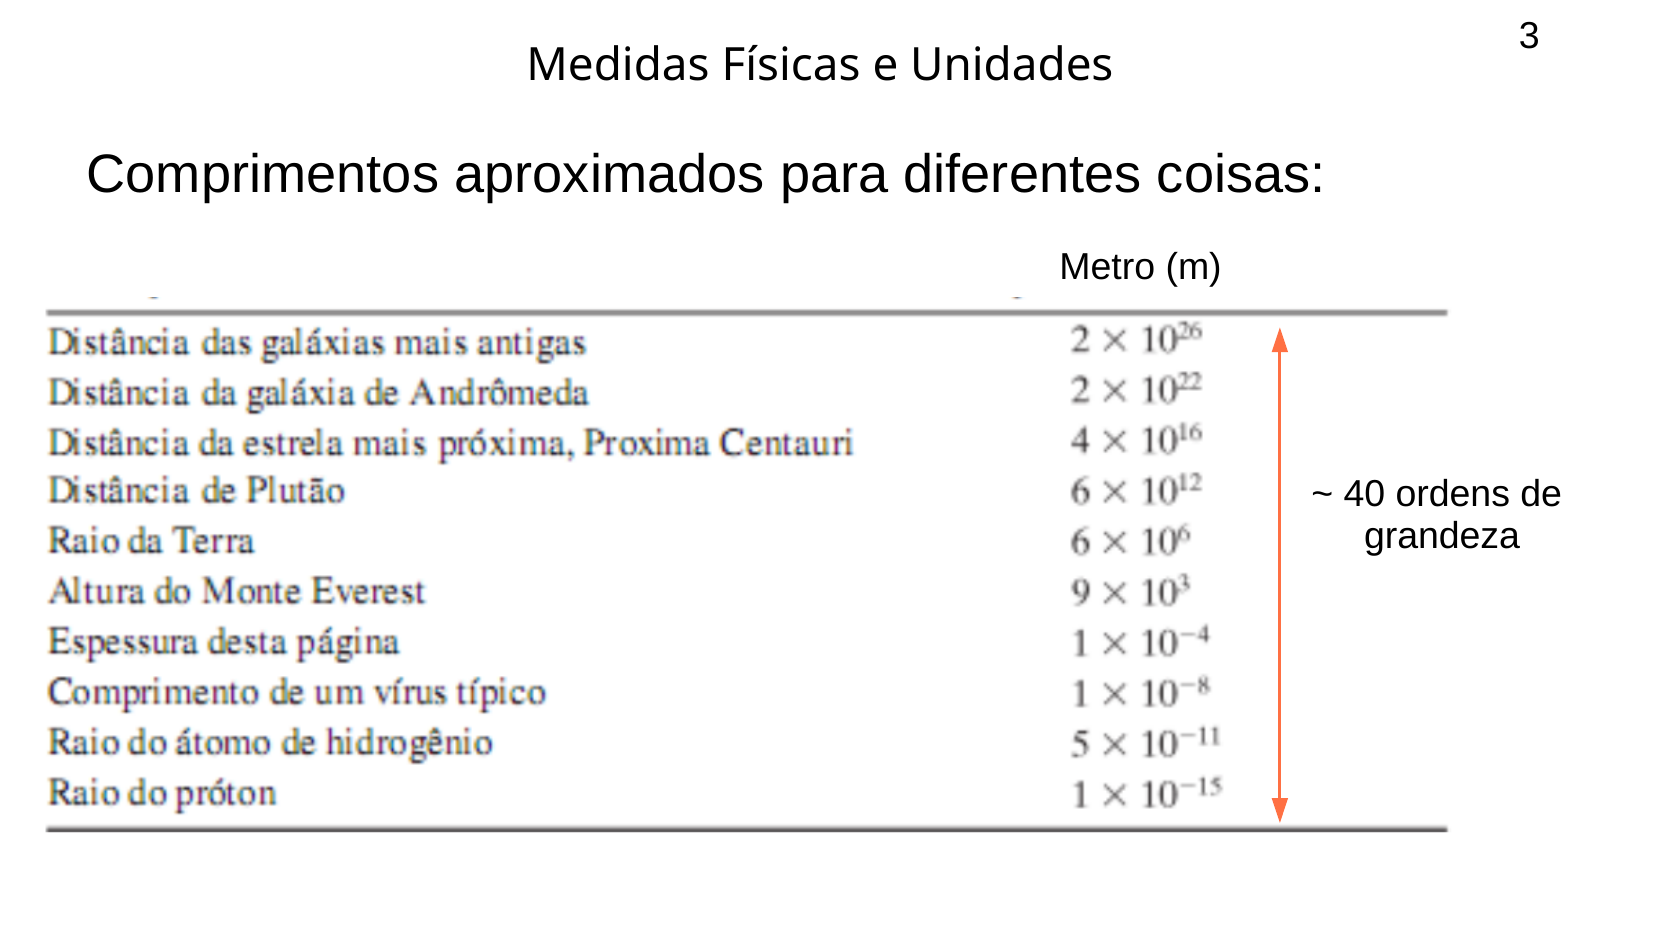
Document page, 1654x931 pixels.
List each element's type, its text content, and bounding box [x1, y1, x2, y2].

text_box Comprimentos aproximados para diferentes coisas: [71, 135, 1343, 212]
text_box <number> [1504, 6, 1654, 77]
picture [32, 297, 1454, 853]
text_box ~ 40 ordens de grandeza [1296, 465, 1588, 565]
text_box Medidas Físicas e Unidades [511, 0, 1142, 102]
text_box Metro (m) [1044, 238, 1237, 296]
